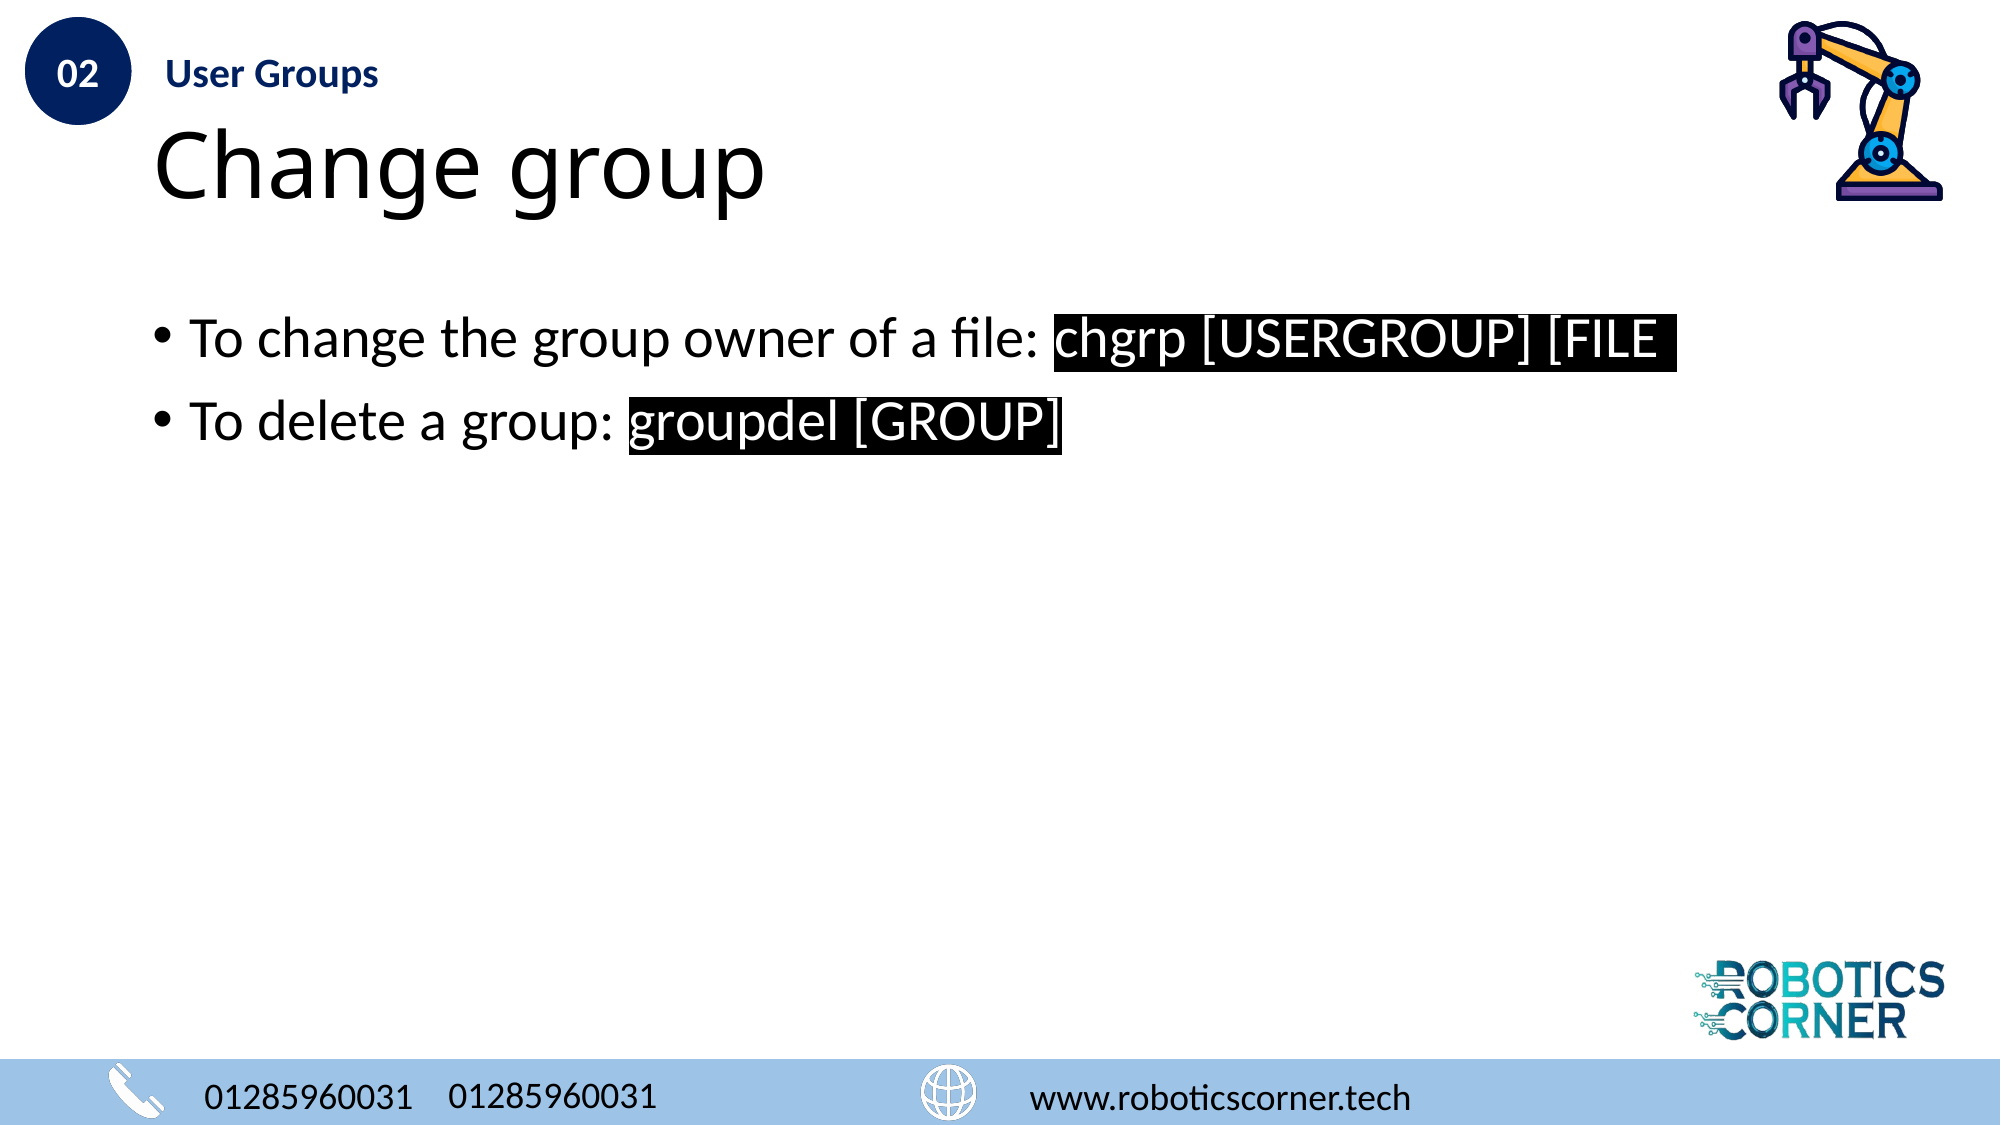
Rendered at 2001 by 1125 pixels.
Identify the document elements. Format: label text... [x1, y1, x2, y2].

picture [1771, 21, 1951, 201]
picture [103, 1057, 170, 1124]
text_box 02 [22, 14, 134, 128]
picture [915, 1059, 981, 1125]
title Change group [137, 59, 1863, 278]
picture [1680, 859, 1953, 1125]
list To change the group owner of a file: chgrp [USERGROUP] [FILE] To delete a group: groupdel [GROUP] [137, 299, 1863, 1014]
text_box User Groups [150, 38, 846, 104]
